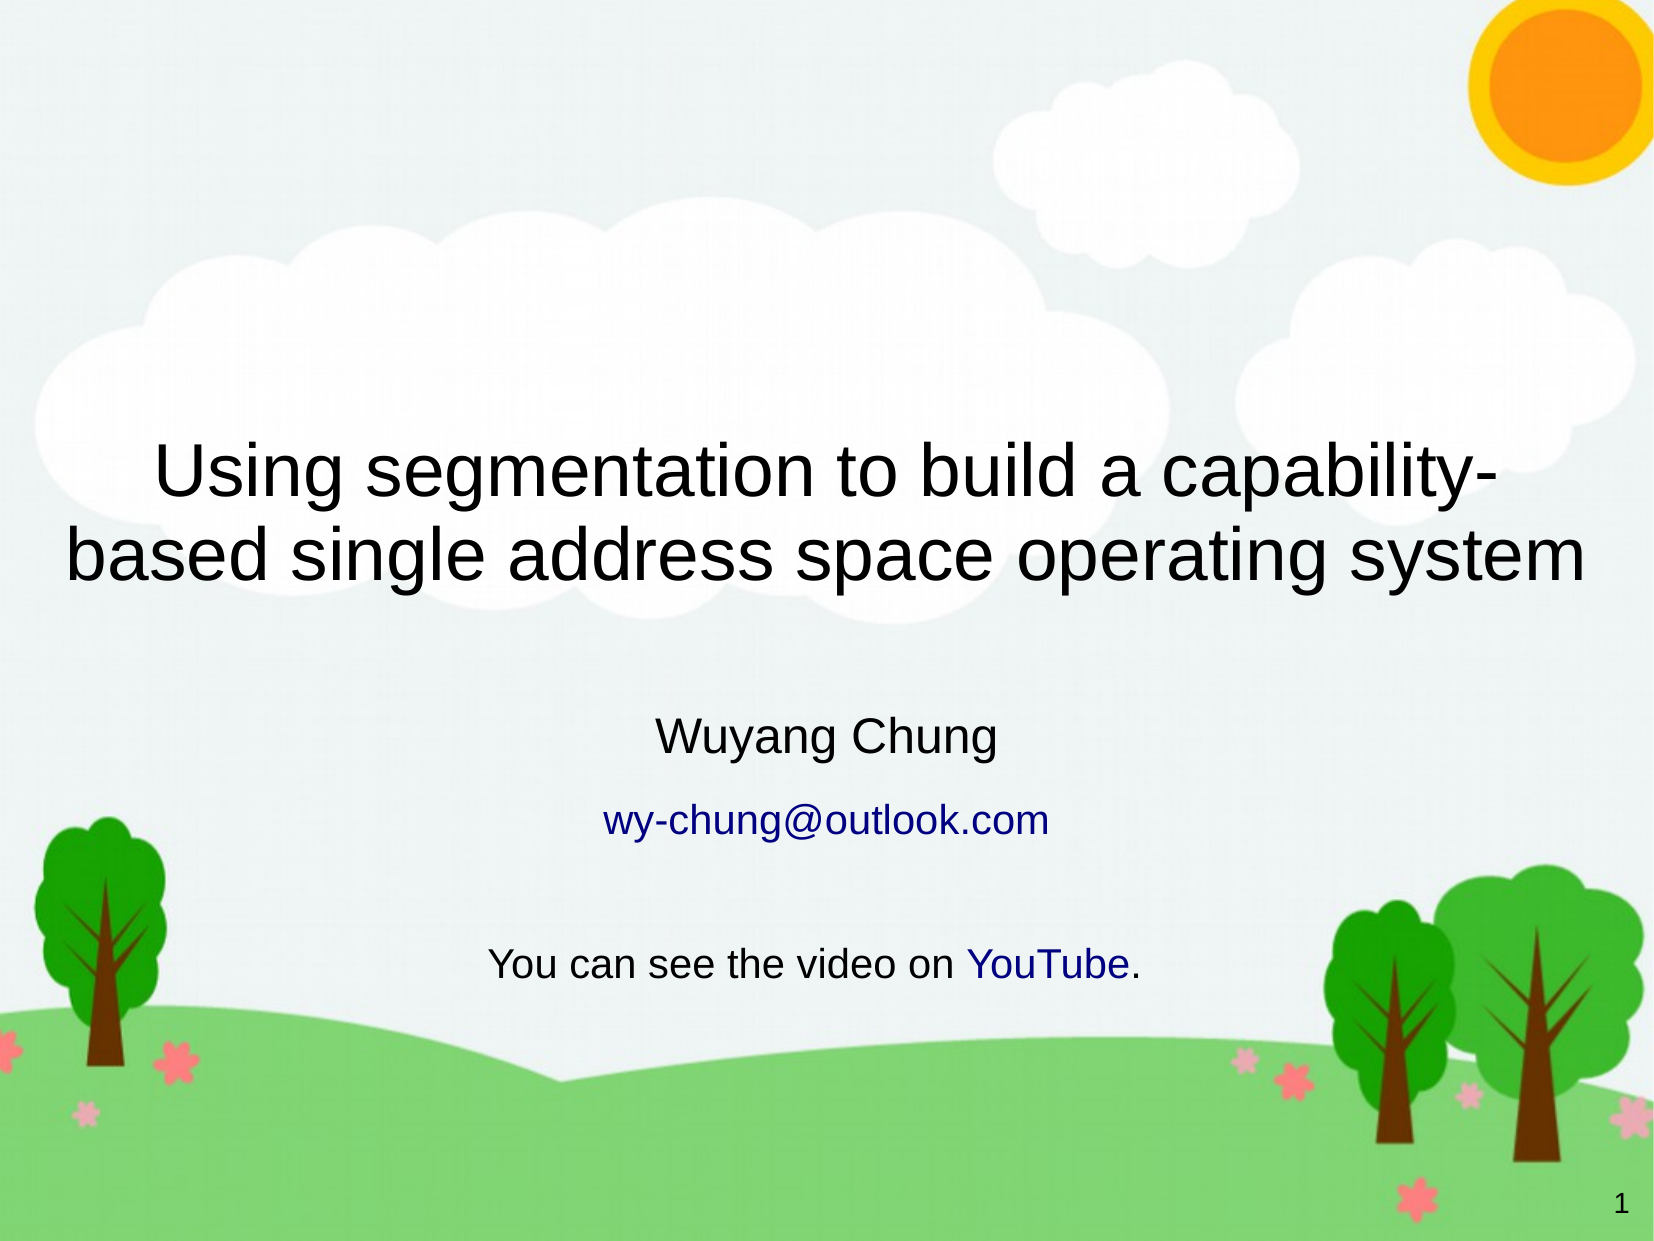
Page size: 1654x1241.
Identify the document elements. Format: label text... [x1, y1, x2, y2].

picture [0, 0, 1654, 1241]
title Using segmentation to build a capability-based single address space operating system [59, 366, 1595, 660]
text_box You can see the video on YouTube. [472, 933, 1194, 995]
subtitle Wuyang Chung wy-chung@outlook.com [590, 708, 1063, 844]
